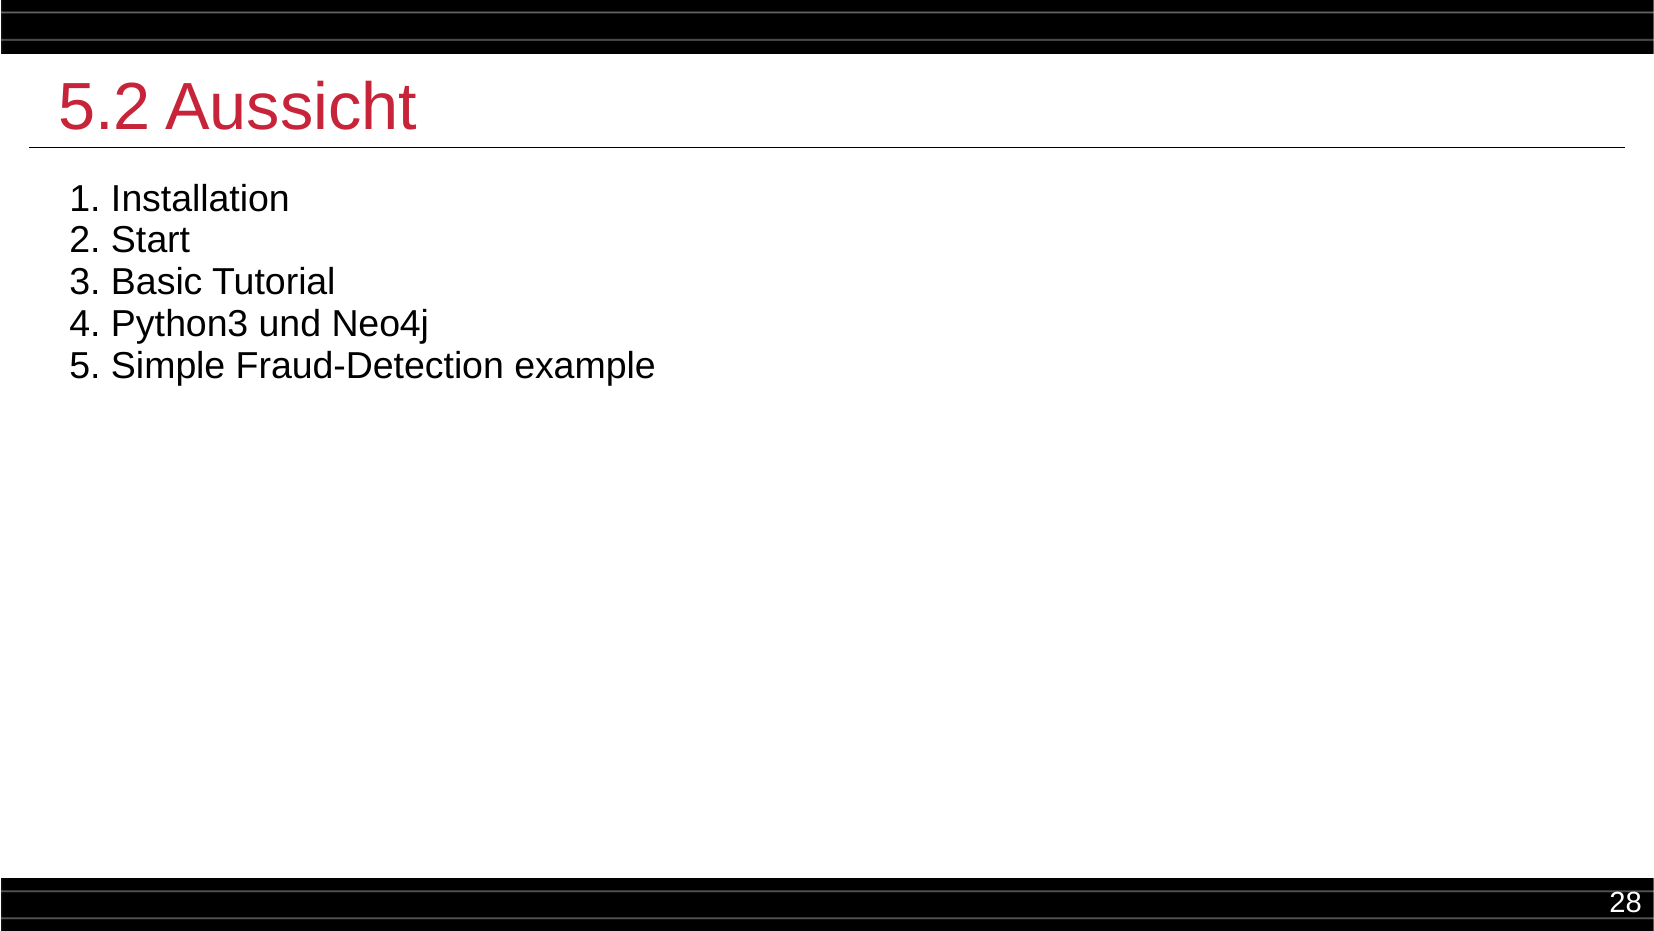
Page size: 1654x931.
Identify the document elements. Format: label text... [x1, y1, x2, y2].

text_box 1. Installation 2. Start 3. Basic Tutorial 4. Python3 und Neo4j 5. Simple Fraud-Detection example [54, 169, 1593, 395]
picture [1, 878, 1654, 931]
title 5.2 Aussicht [58, 63, 1547, 149]
picture [1, 0, 1654, 54]
